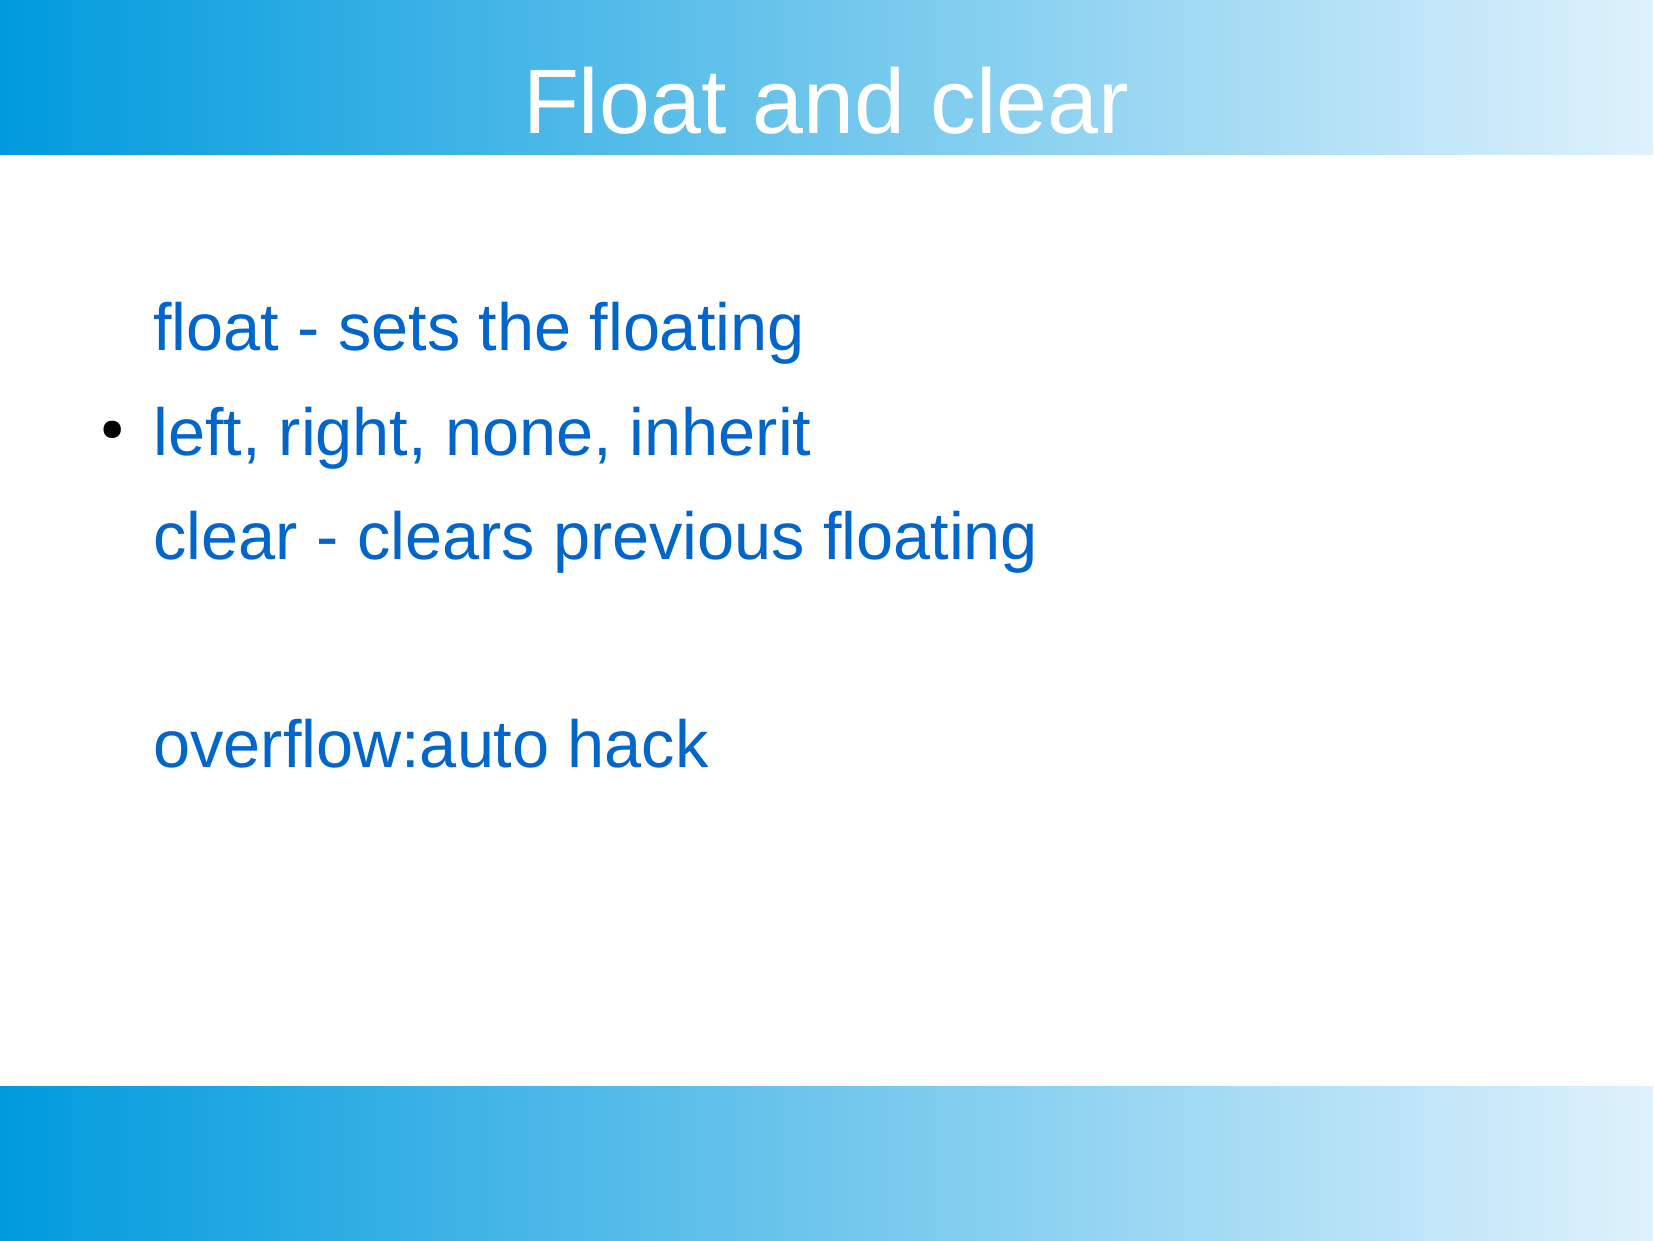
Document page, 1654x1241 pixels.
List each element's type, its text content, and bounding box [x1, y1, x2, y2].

list float - sets the floating left, right, none, inherit clear - clears previous floating overflow:auto hack [82, 290, 1571, 1010]
title Float and clear [82, 49, 1571, 155]
